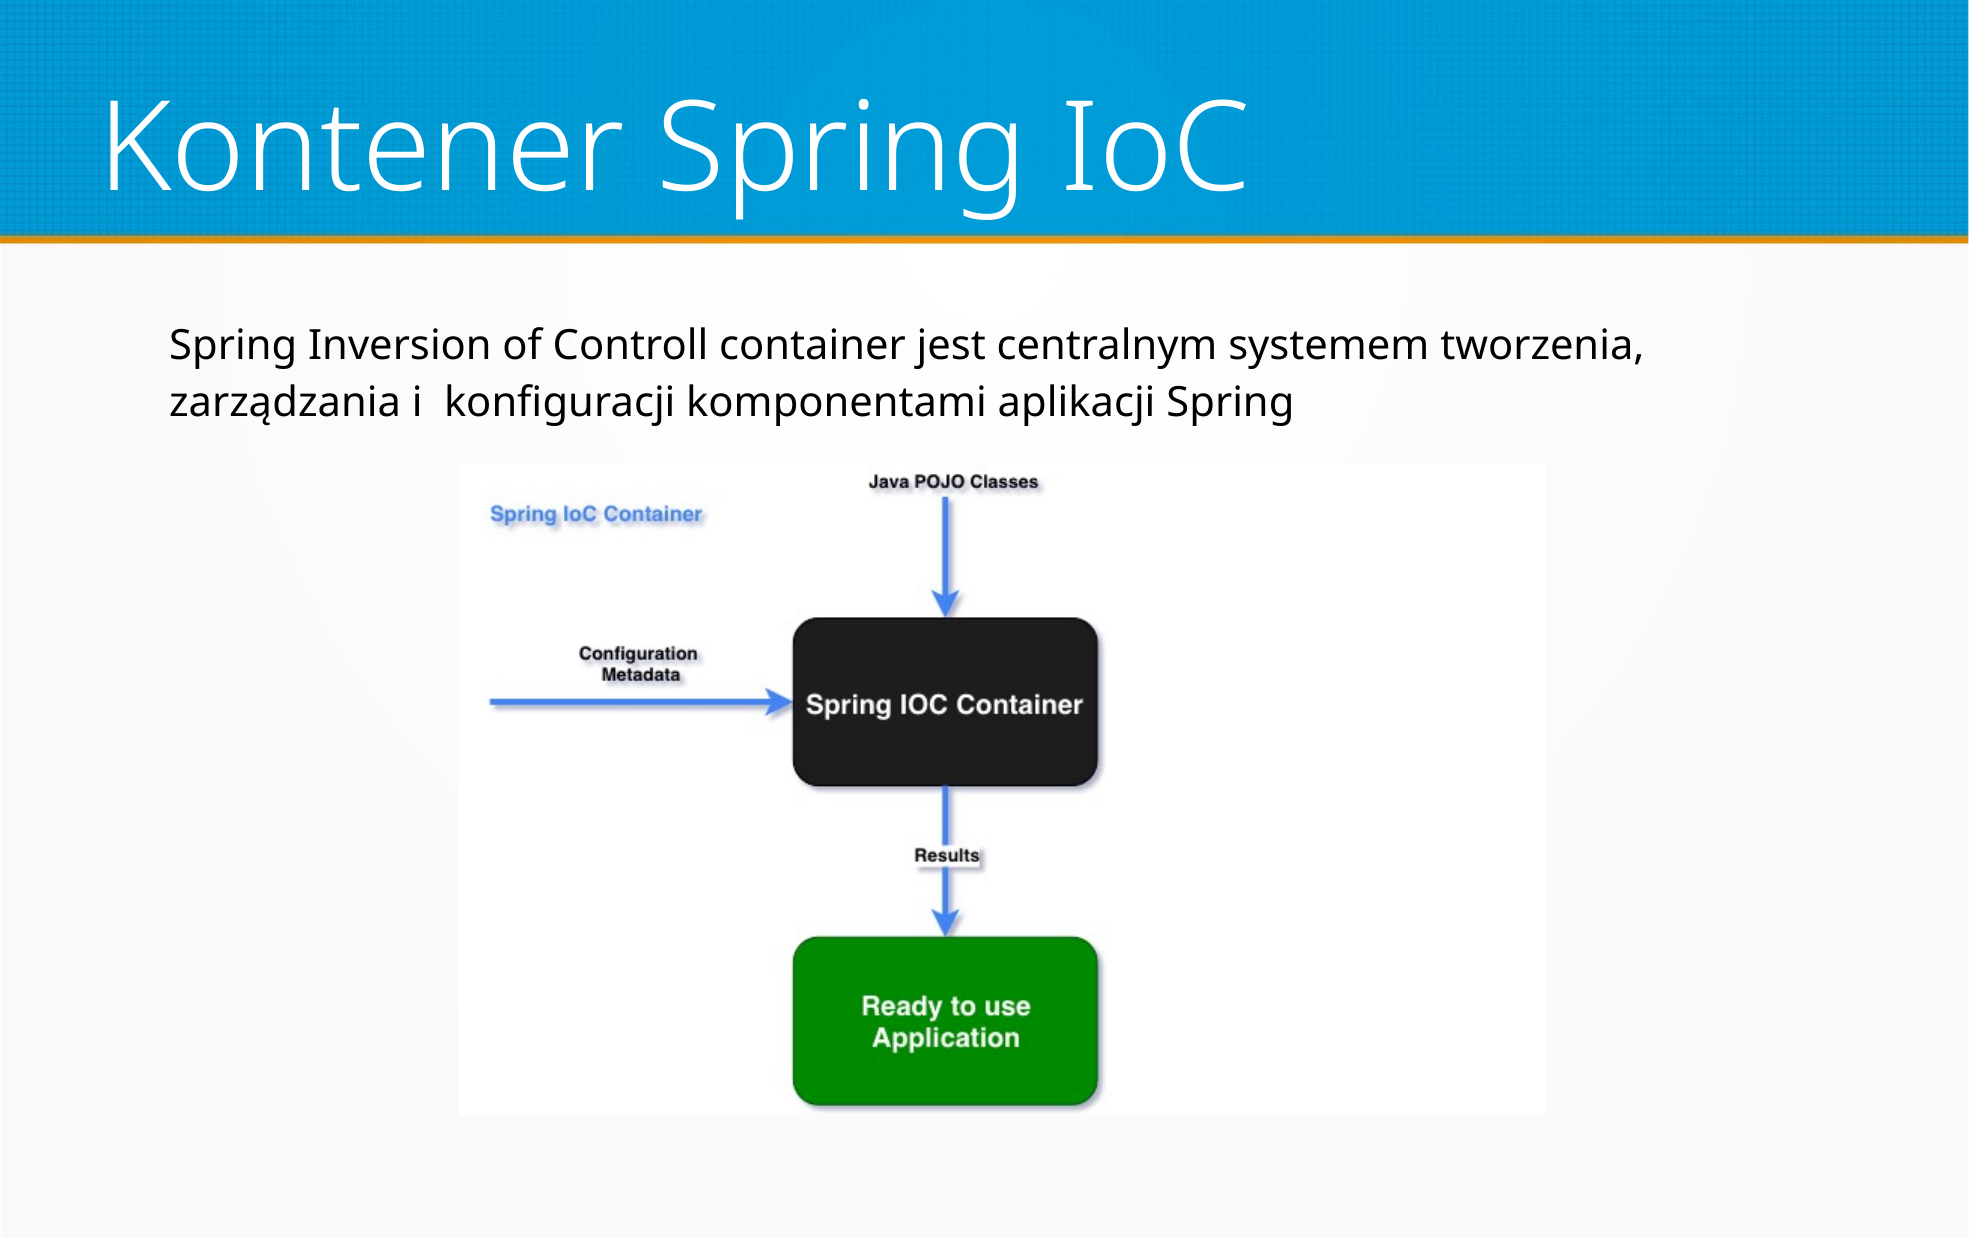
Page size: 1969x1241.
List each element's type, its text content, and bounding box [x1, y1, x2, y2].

title Kontener Spring IoC [98, 19, 1870, 227]
list Spring Inversion of Controll container jest centralnym systemem tworzenia, zarządzania i konfiguracji komponentami aplikacji Spring [98, 315, 1861, 1081]
picture [0, 233, 1969, 1241]
